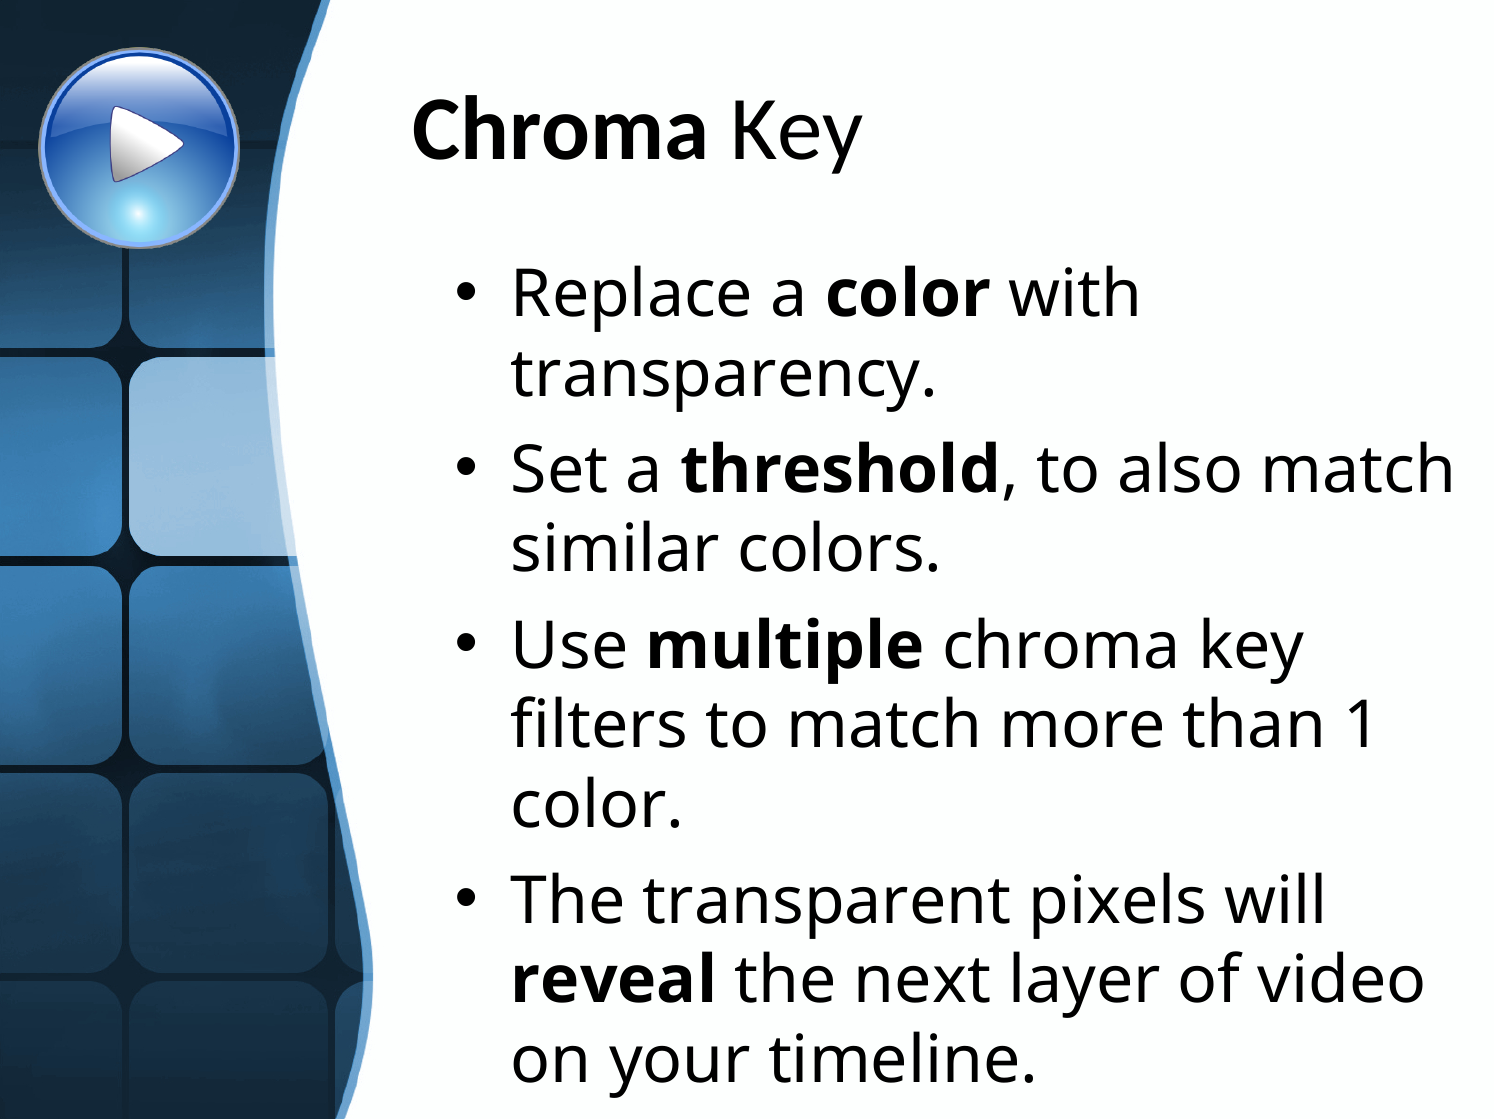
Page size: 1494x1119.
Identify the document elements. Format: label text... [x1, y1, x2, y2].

picture [0, 0, 1494, 1119]
list Replace a color with transparency. Set a threshold, to also match similar colors. Use multiple chroma key filters to match more than 1 color. The transparent pixels will reveal the next layer of video on your timeline. [439, 243, 1483, 1103]
title Chroma Key [397, 30, 1479, 217]
